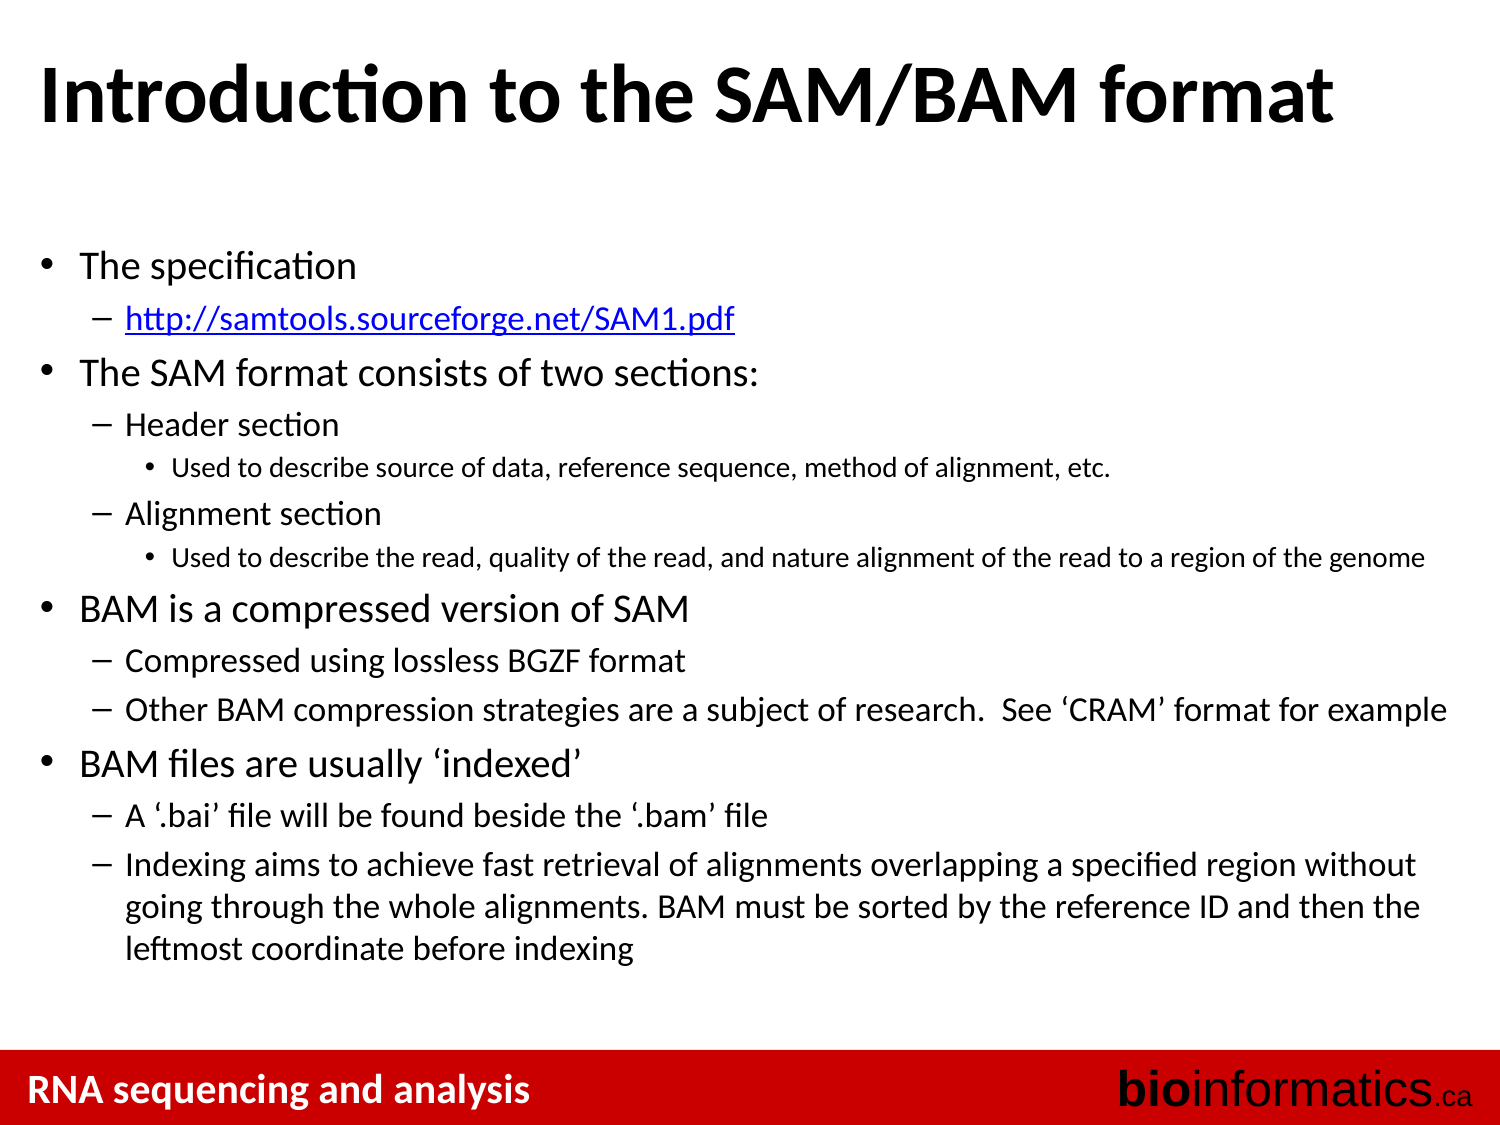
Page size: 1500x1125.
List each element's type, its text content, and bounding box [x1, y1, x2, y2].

title Introduction to the SAM/BAM format [24, 0, 1475, 184]
list The specification http://samtools.sourceforge.net/SAM1.pdf The SAM format consists of two sections: Header section Used to describe source of data, reference sequence, method of alignment, etc. Alignment section Used to describe the read, quality of the read, and nature alignment of the read to a region of the genome BAM is a compressed version of SAM Compressed using lossless BGZF format Other BAM compression strategies are a subject of research. See ‘CRAM’ format for example BAM files are usually ‘indexed’ A ‘.bai’ file will be found beside the ‘.bam’ file Indexing aims to achieve fast retrieval of alignments overlapping a specified region without going through the whole alignments. BAM must be sorted by the reference ID and then the leftmost coordinate before indexing [24, 231, 1475, 1007]
